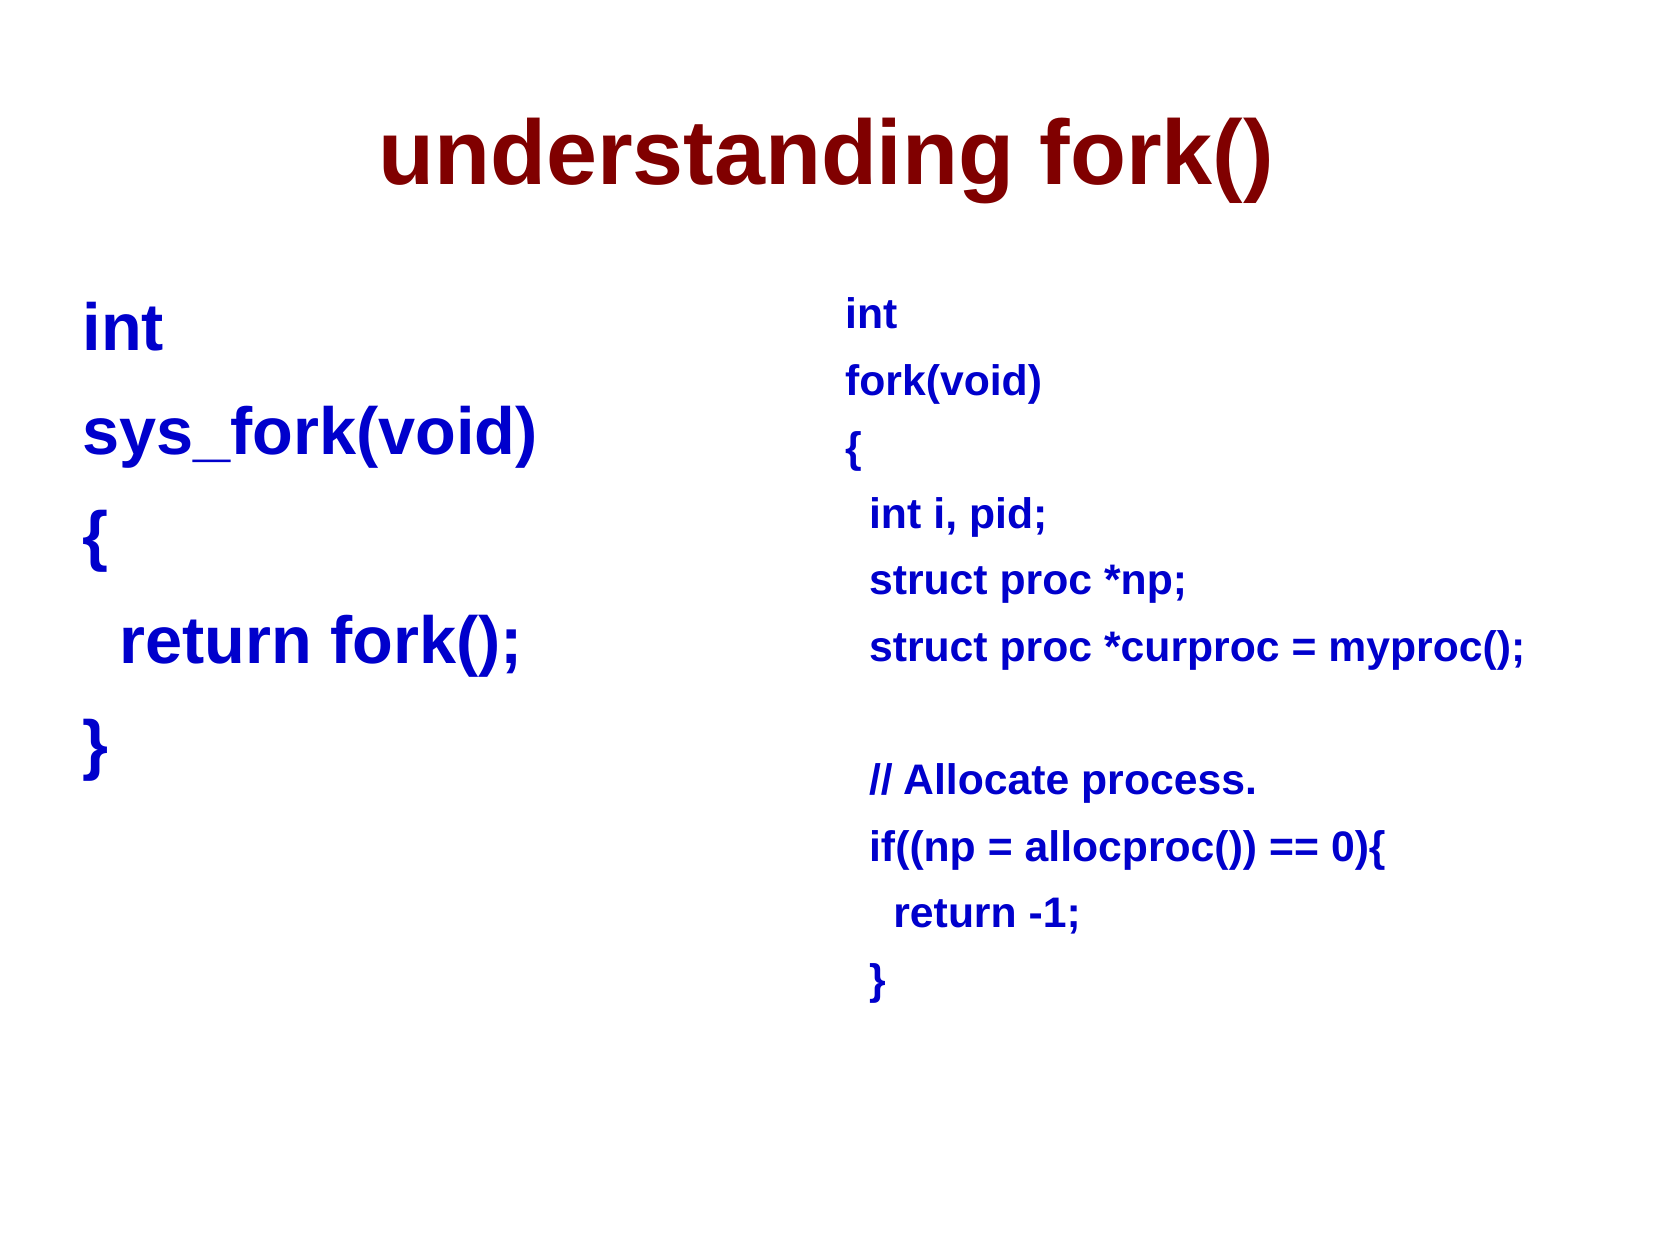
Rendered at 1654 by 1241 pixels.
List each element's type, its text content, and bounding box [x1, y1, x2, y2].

list int fork(void) { int i, pid; struct proc *np; struct proc *curproc = myproc(); // Allocate process. if((np = allocproc()) == 0){ return -1; } [845, 290, 1572, 1010]
title understanding fork() [82, 49, 1571, 257]
list int sys_fork(void) { return fork(); } [82, 290, 809, 1010]
